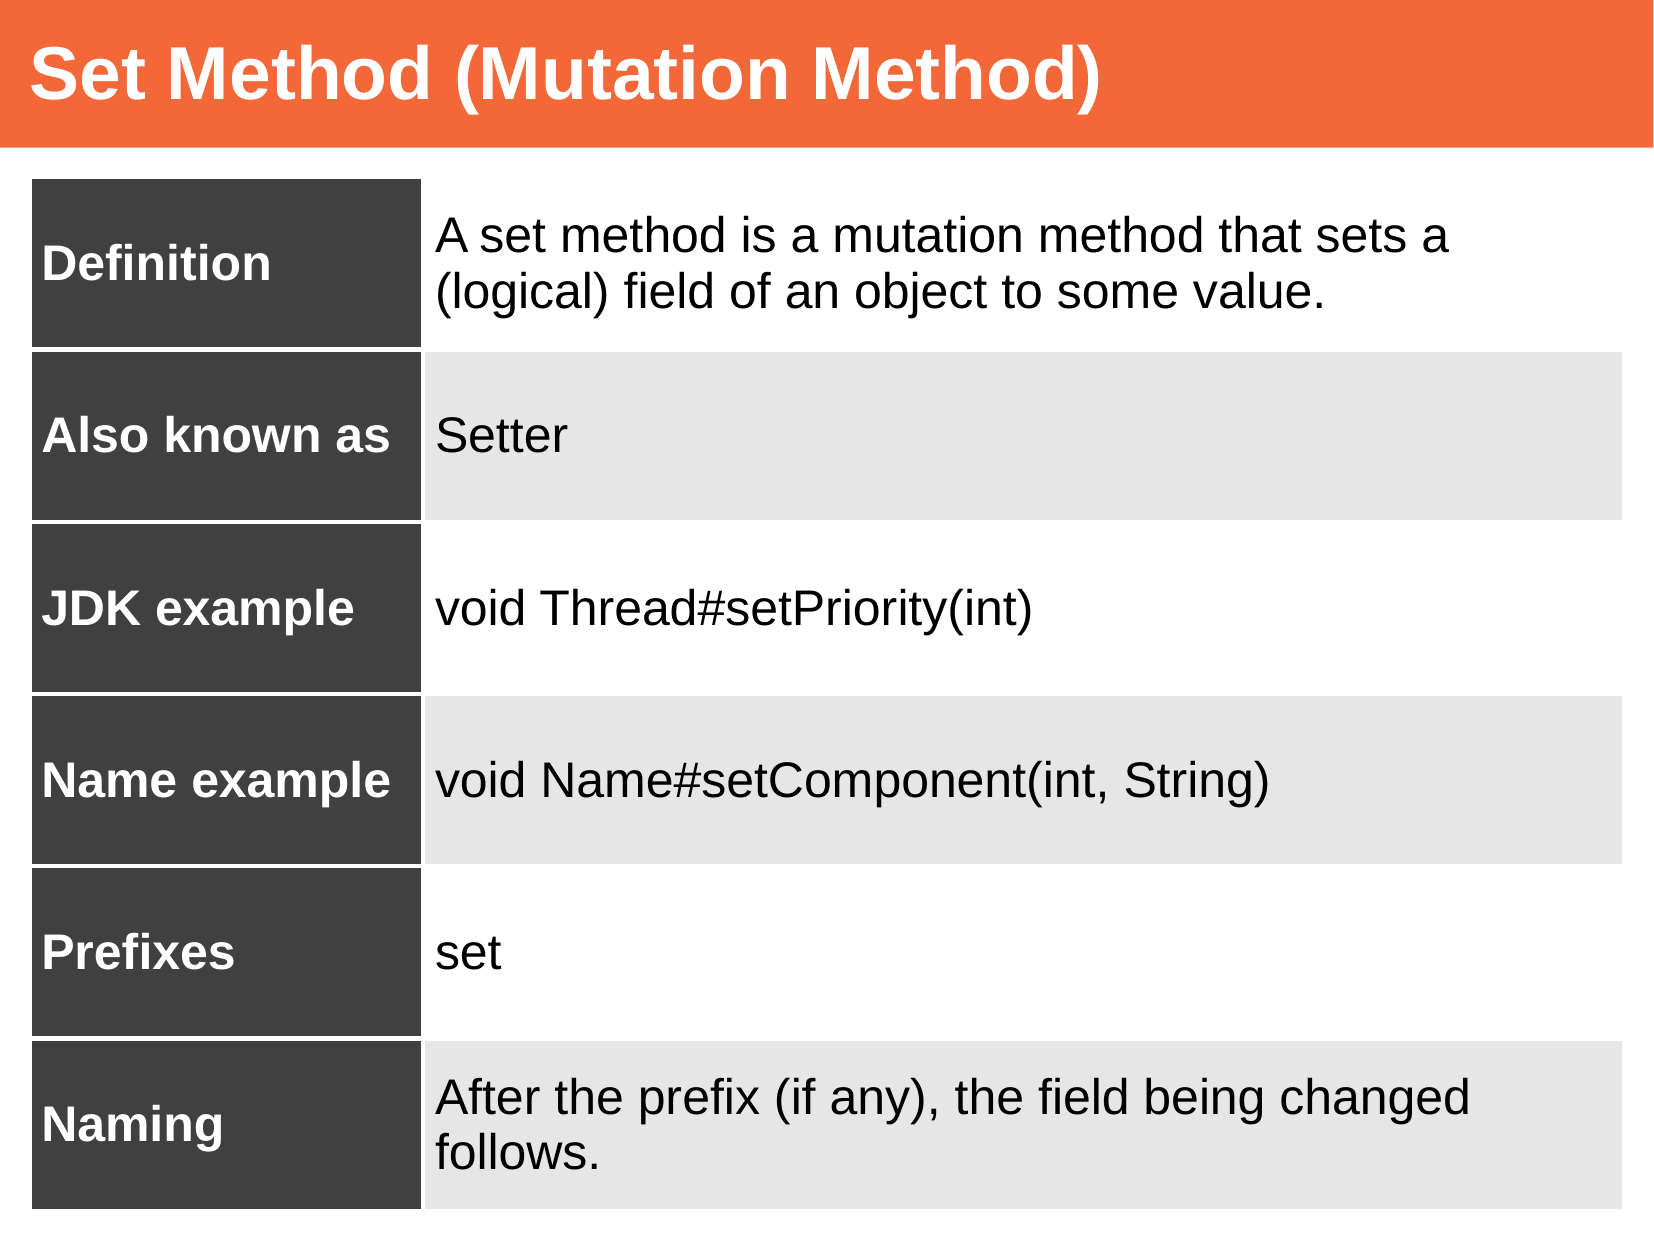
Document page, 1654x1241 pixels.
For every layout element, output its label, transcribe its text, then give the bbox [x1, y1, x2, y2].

table_cell set [425, 868, 1622, 1036]
title Set Method (Mutation Method) [0, 0, 1654, 148]
table_cell void Thread#setPriority(int) [425, 524, 1622, 692]
table_cell void Name#setComponent(int, String) [425, 696, 1622, 864]
table_header Definition [32, 179, 421, 347]
table_cell JDK example [32, 524, 421, 692]
table_cell Setter [425, 352, 1622, 520]
table_cell Prefixes [32, 868, 421, 1036]
table_cell Also known as [32, 352, 421, 520]
table_header A set method is a mutation method that sets a (logical) field of an object to some value. [425, 179, 1622, 347]
table_cell After the prefix (if any), the field being changed follows. [425, 1041, 1622, 1209]
table_cell Naming [32, 1041, 421, 1209]
table_cell Name example [32, 696, 421, 864]
